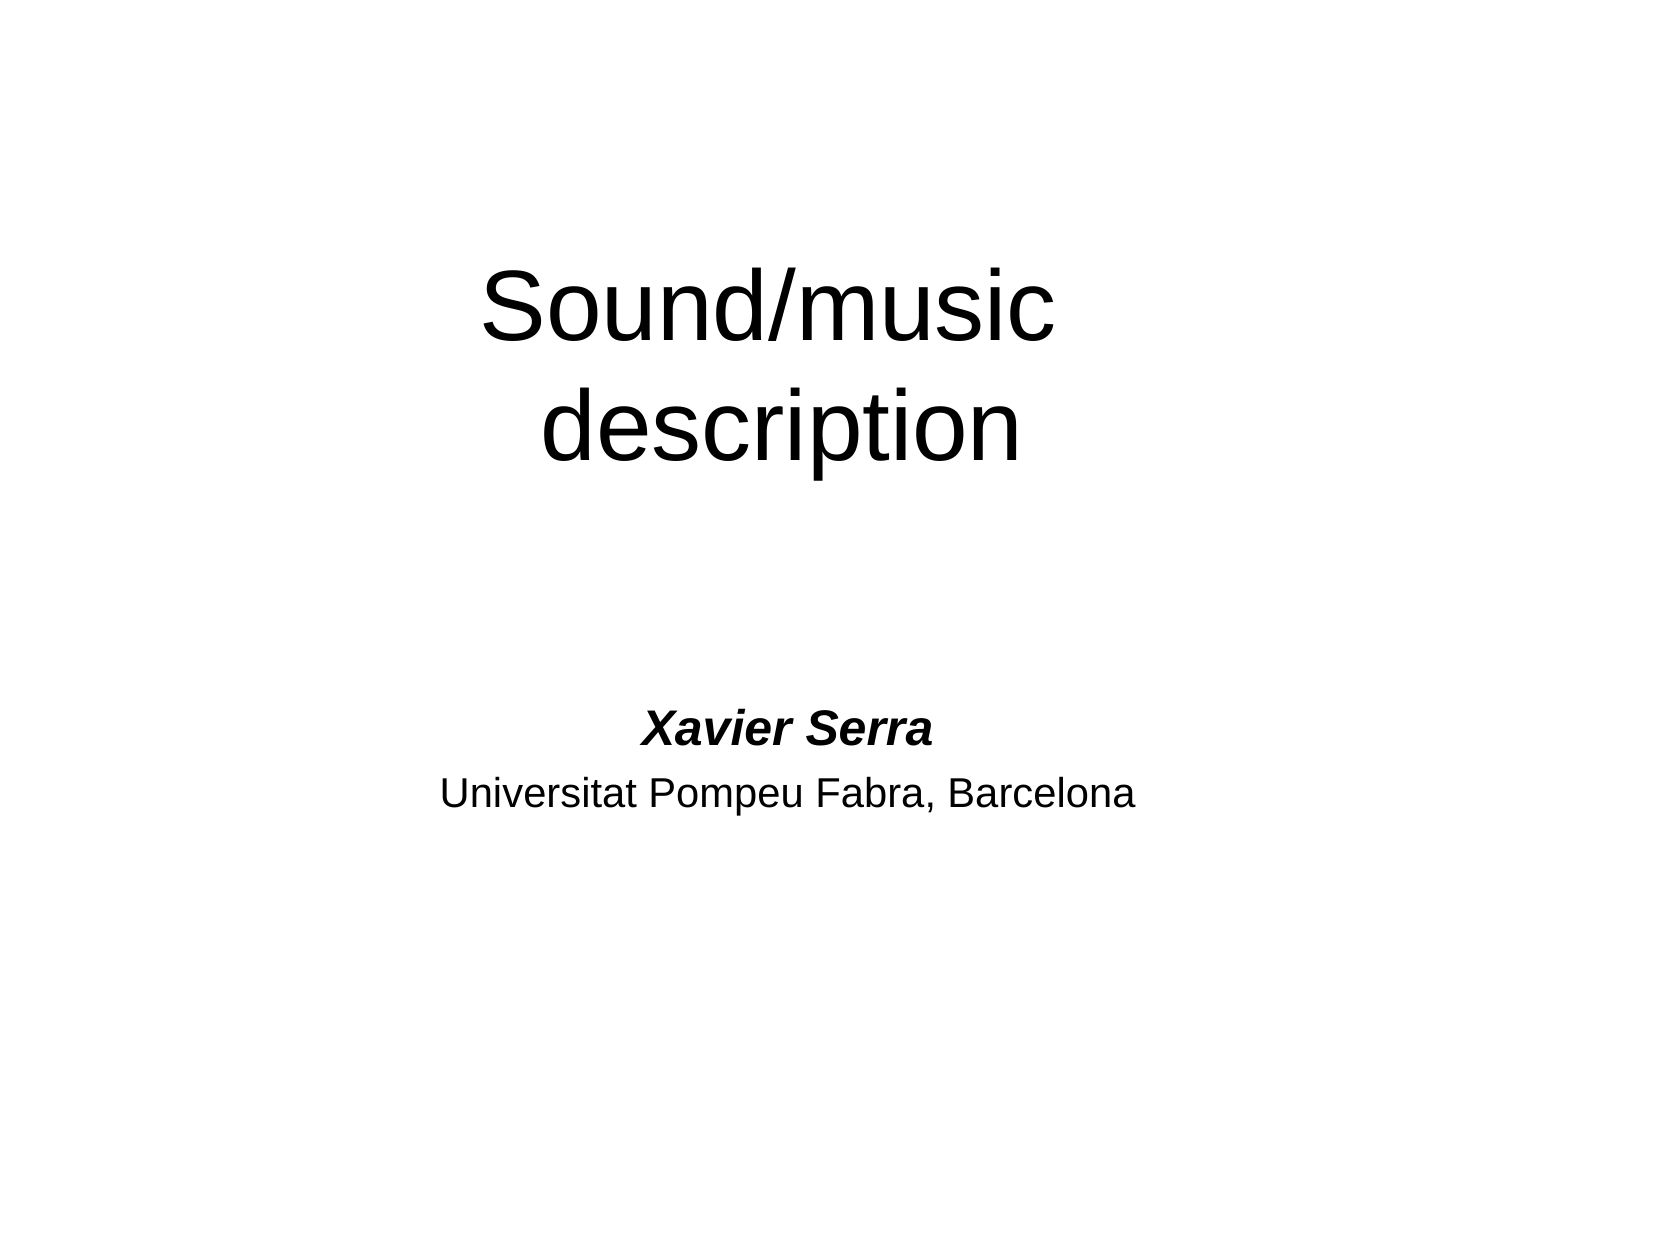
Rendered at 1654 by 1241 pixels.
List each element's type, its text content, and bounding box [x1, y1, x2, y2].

title Sound/music description [98, 90, 1429, 631]
text_box Xavier Serra Universitat Pompeu Fabra, Barcelona [331, 692, 1244, 1023]
